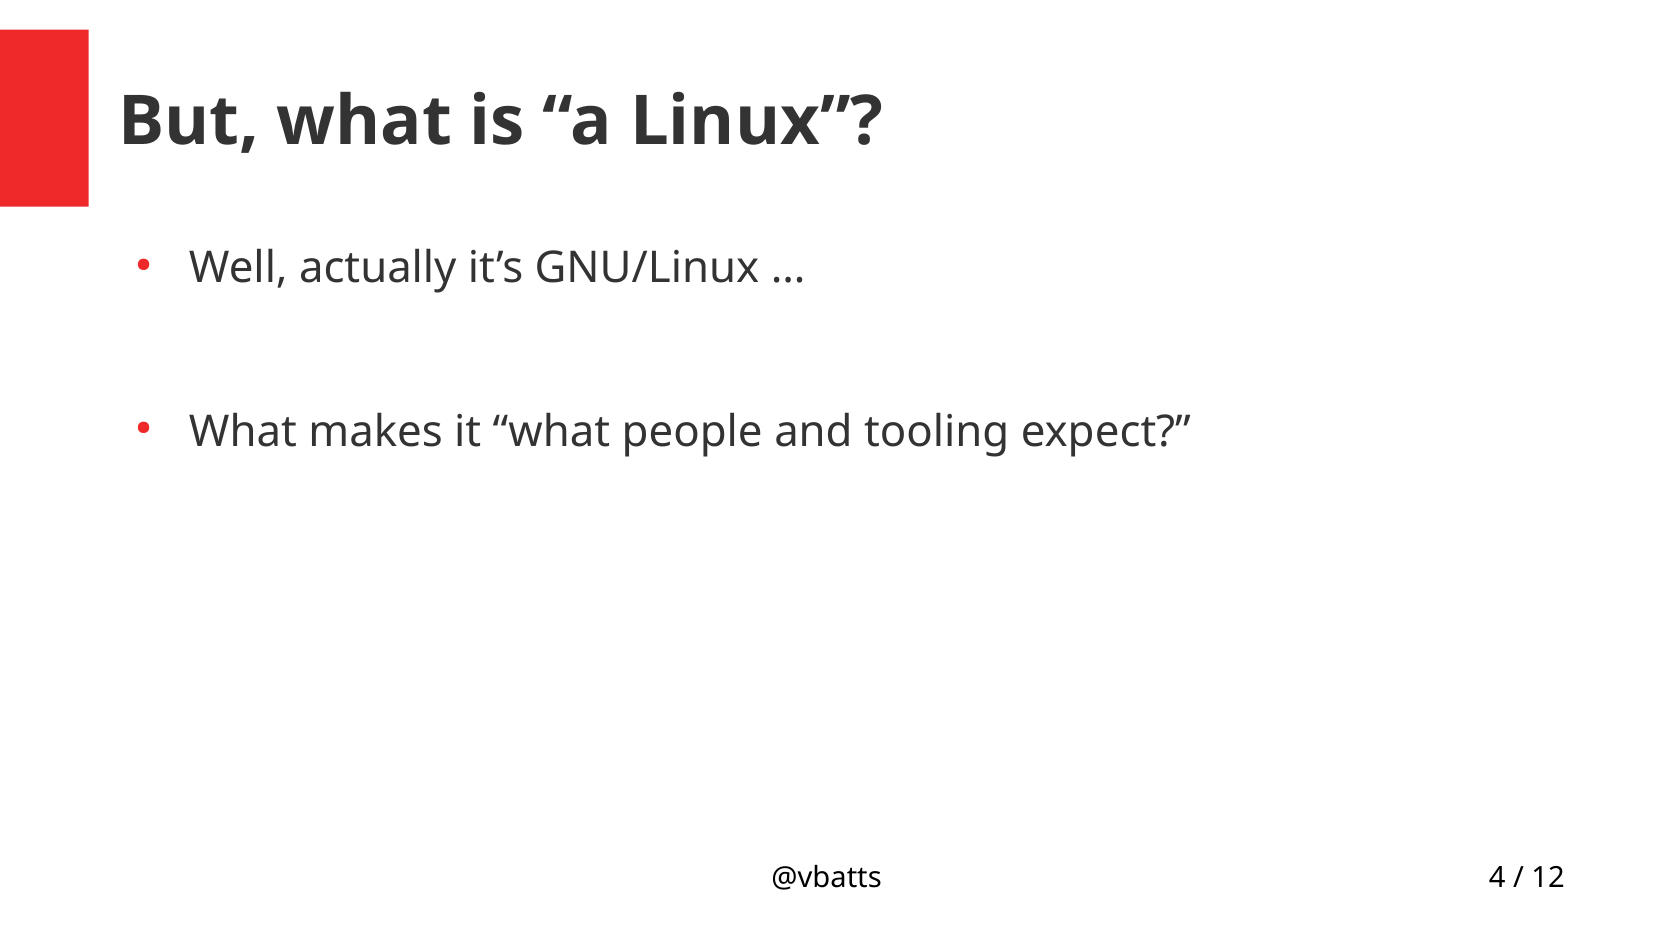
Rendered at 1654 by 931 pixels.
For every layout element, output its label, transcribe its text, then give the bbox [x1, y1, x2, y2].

list Well, actually it’s GNU/Linux … What makes it “what people and tooling expect?” [118, 236, 1595, 798]
title But, what is “a Linux”? [118, 29, 1595, 207]
